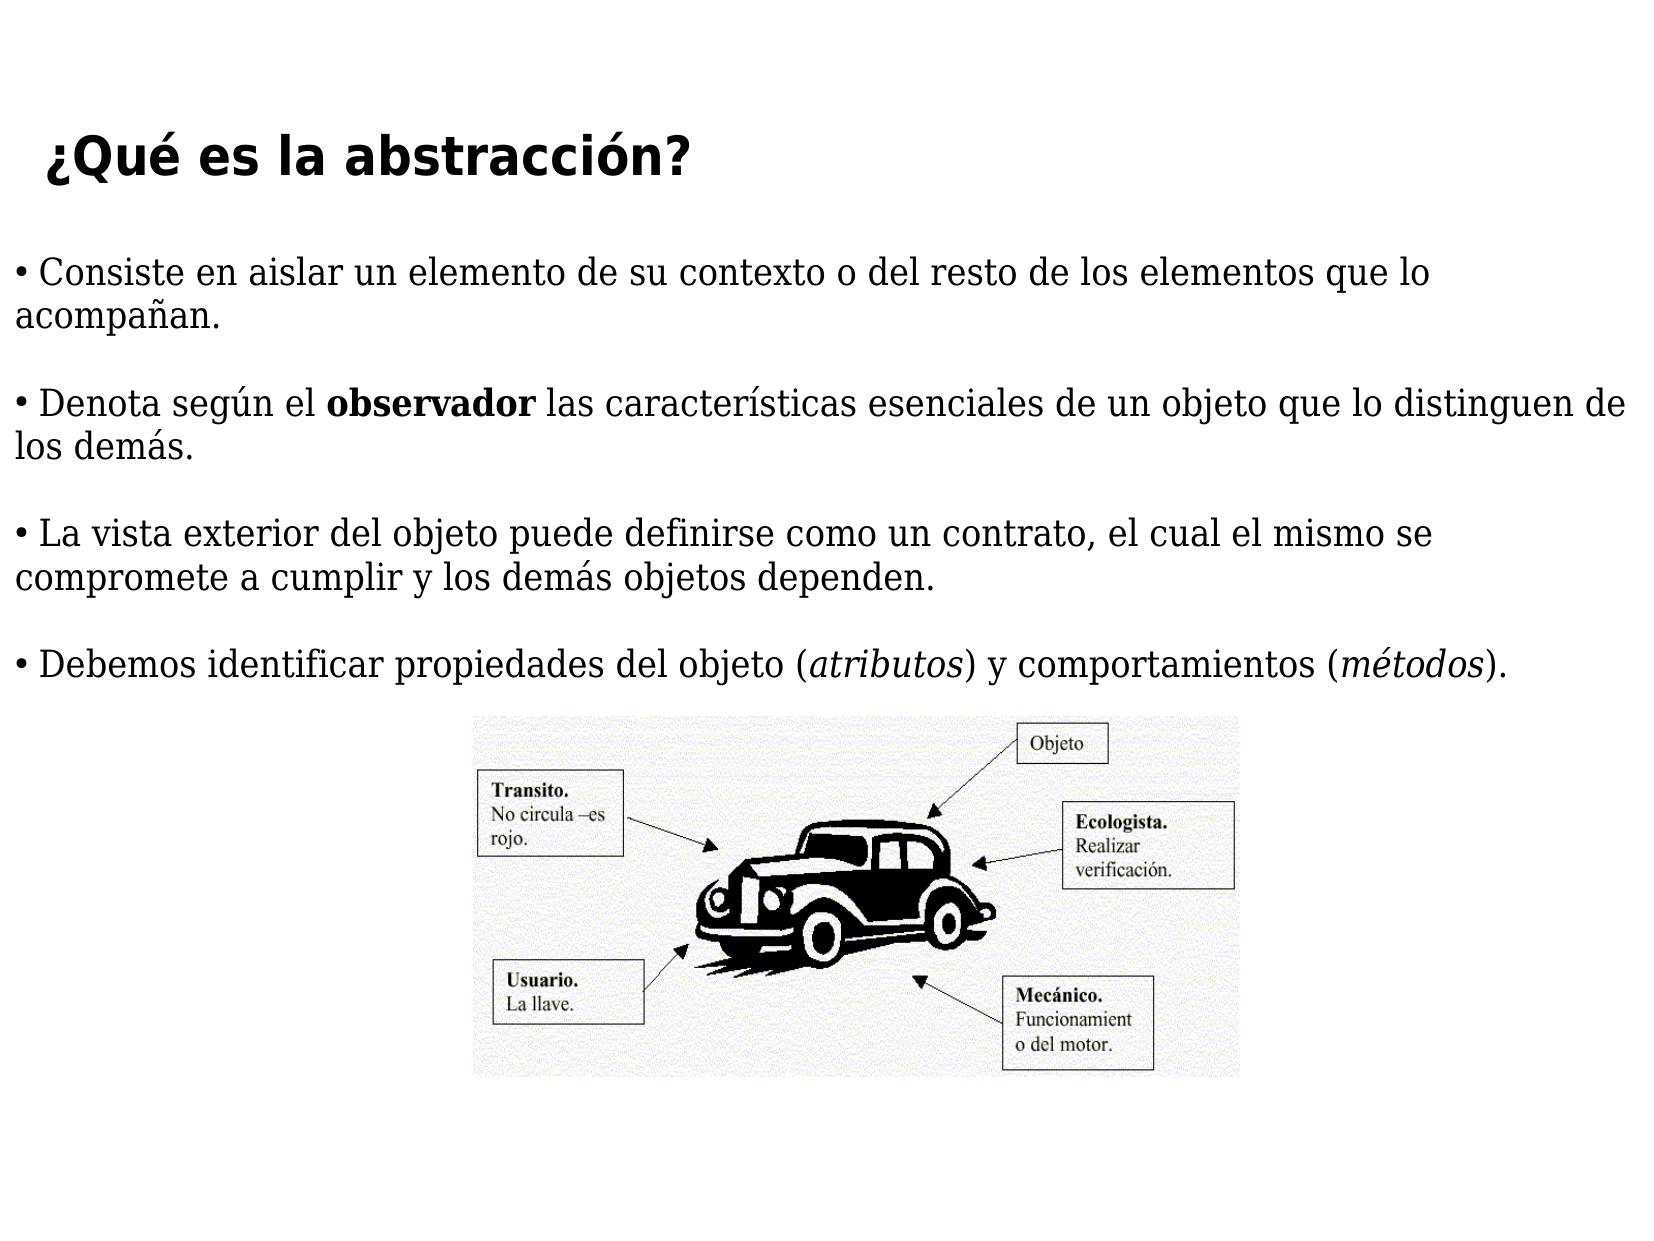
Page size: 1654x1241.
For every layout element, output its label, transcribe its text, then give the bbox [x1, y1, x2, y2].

picture [472, 715, 1241, 1077]
text_box ¿Qué es la abstracción? [29, 118, 1625, 196]
text_box Consiste en aislar un elemento de su contexto o del resto de los elementos que lo acompañan. Denota según el observador las características esenciales de un objeto que lo distinguen de los demás. La vista exterior del objeto puede definirse como un contrato, el cual el mismo se compromete a cumplir y los demás objetos dependen. Debemos identificar propiedades del objeto (atributos) y comportamientos (métodos). [0, 243, 1654, 694]
